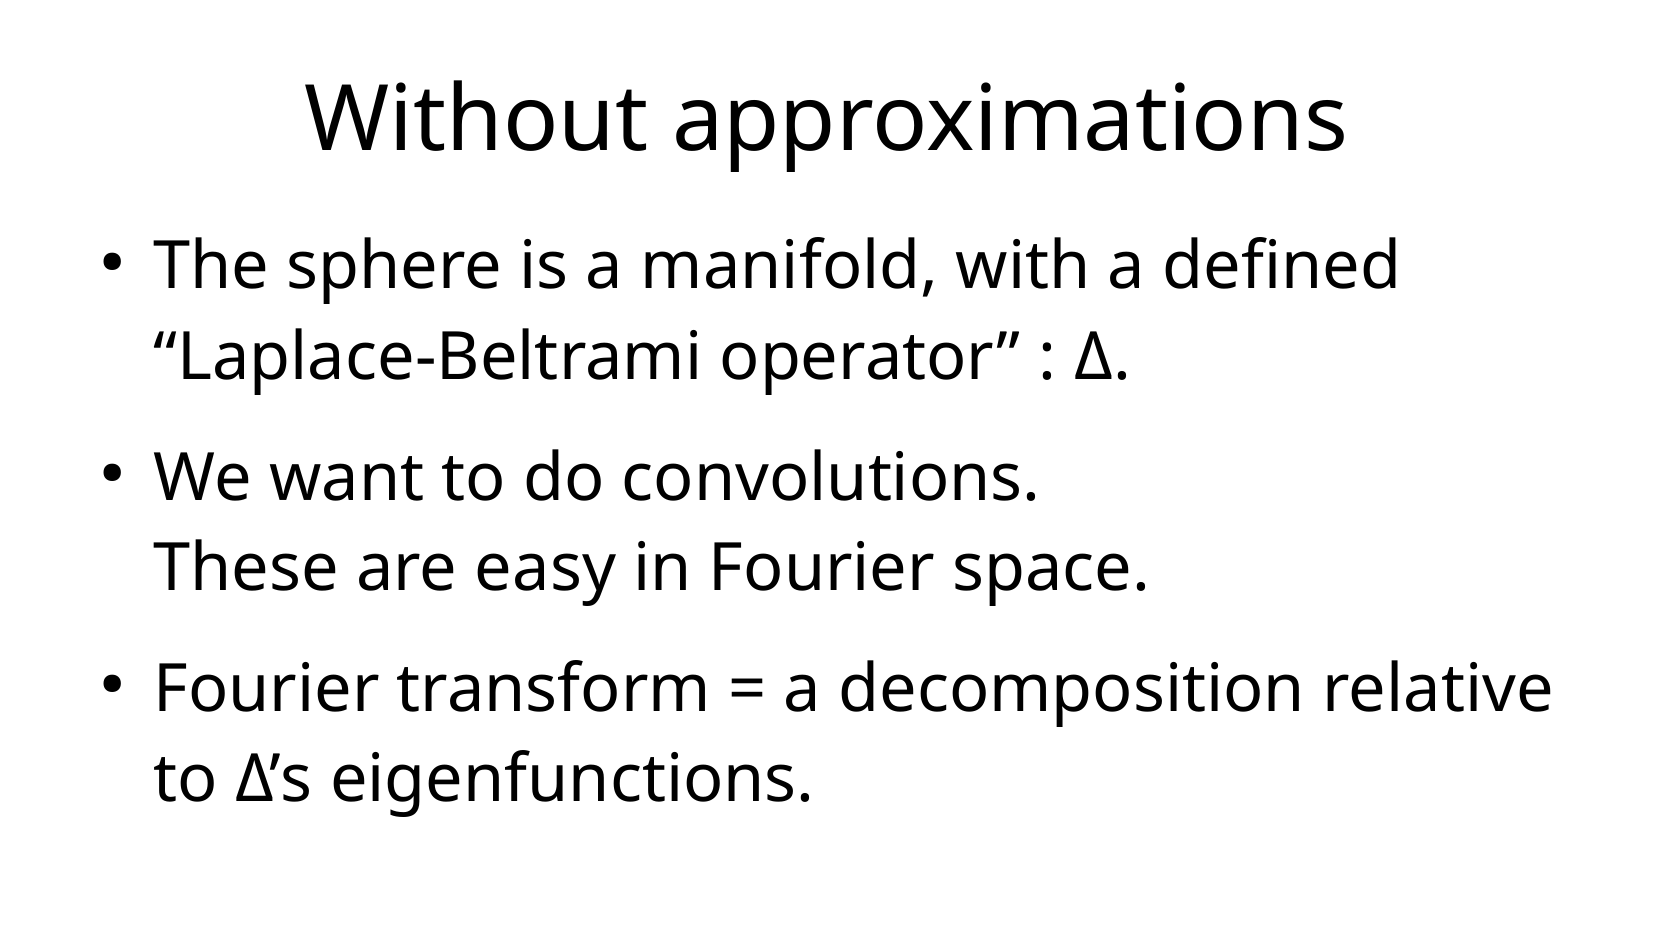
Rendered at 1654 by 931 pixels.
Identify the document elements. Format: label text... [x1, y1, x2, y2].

chart [677, 679, 689, 708]
title Without approximations [82, 37, 1571, 193]
list The sphere is a manifold, with a defined “Laplace-Beltrami operator” : Δ. We want to do convolutions. These are easy in Fourier space. Fourier transform = a decomposition relative to Δ’s eigenfunctions. [82, 217, 1571, 931]
